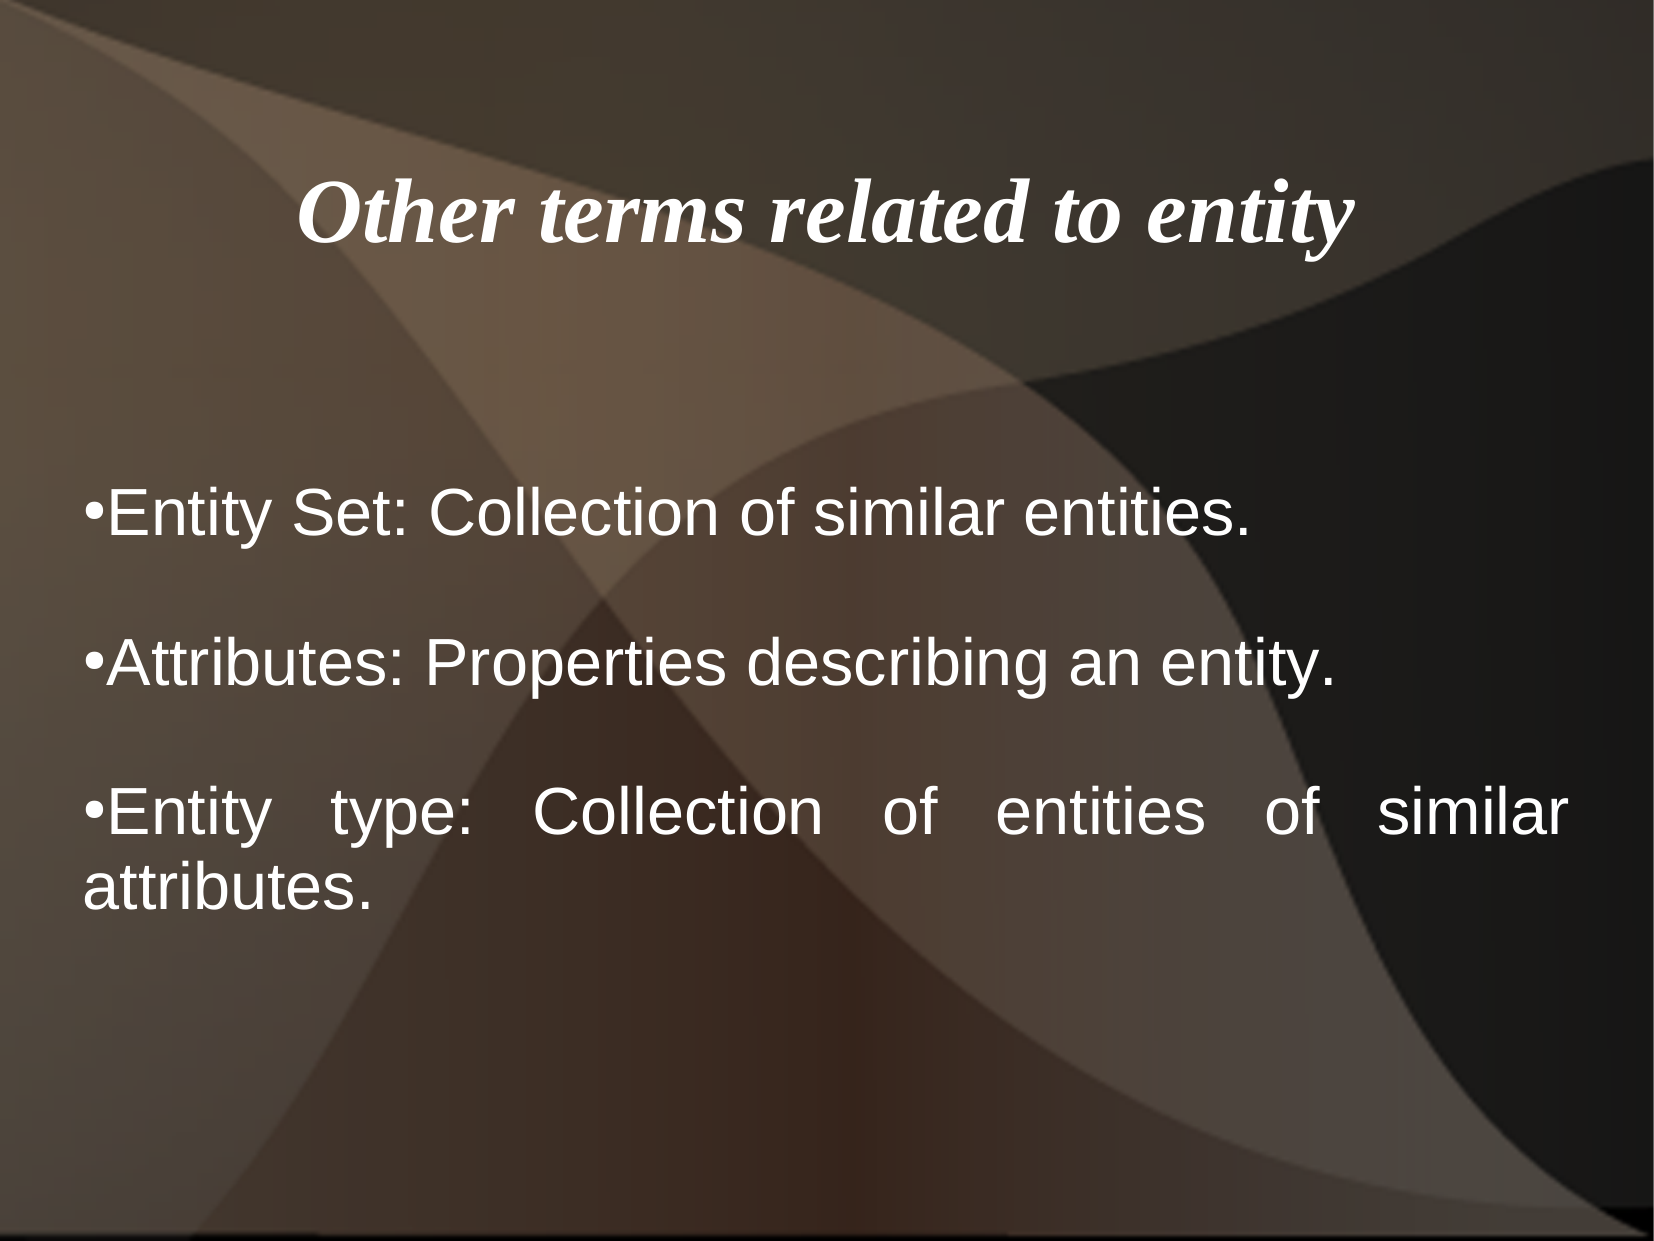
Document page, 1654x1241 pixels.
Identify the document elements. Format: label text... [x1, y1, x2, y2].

picture [0, 0, 1654, 1241]
subtitle Entity Set: Collection of similar entities. Attributes: Properties describing an entity. Entity type: Collection of entities of similar attributes. [82, 290, 1571, 1109]
title Other terms related to entity [82, 115, 1571, 290]
